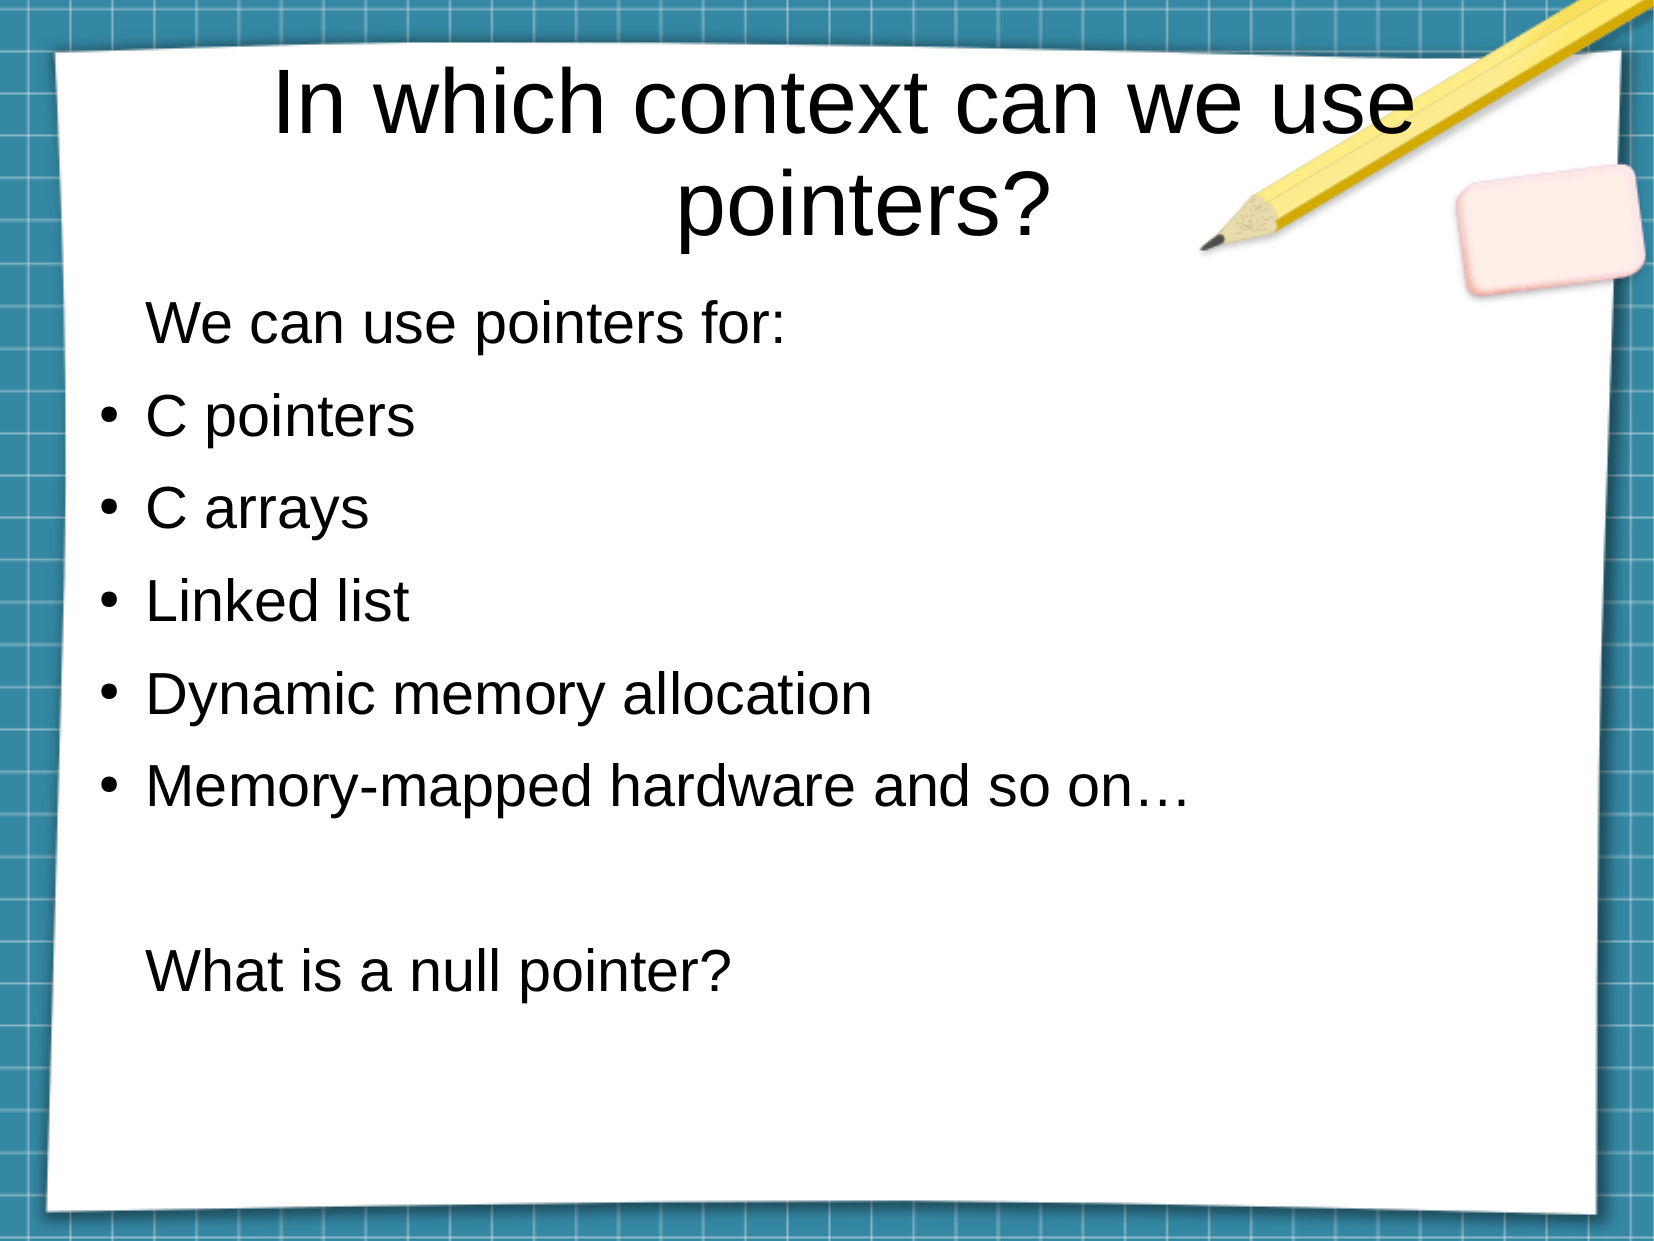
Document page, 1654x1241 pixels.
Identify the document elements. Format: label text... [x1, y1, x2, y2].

list We can use pointers for: C pointers C arrays Linked list Dynamic memory allocation Memory-mapped hardware and so on… What is a null pointer? [82, 290, 1571, 1010]
title In which context can we use pointers? [82, 49, 1571, 257]
picture [0, 0, 1654, 1241]
